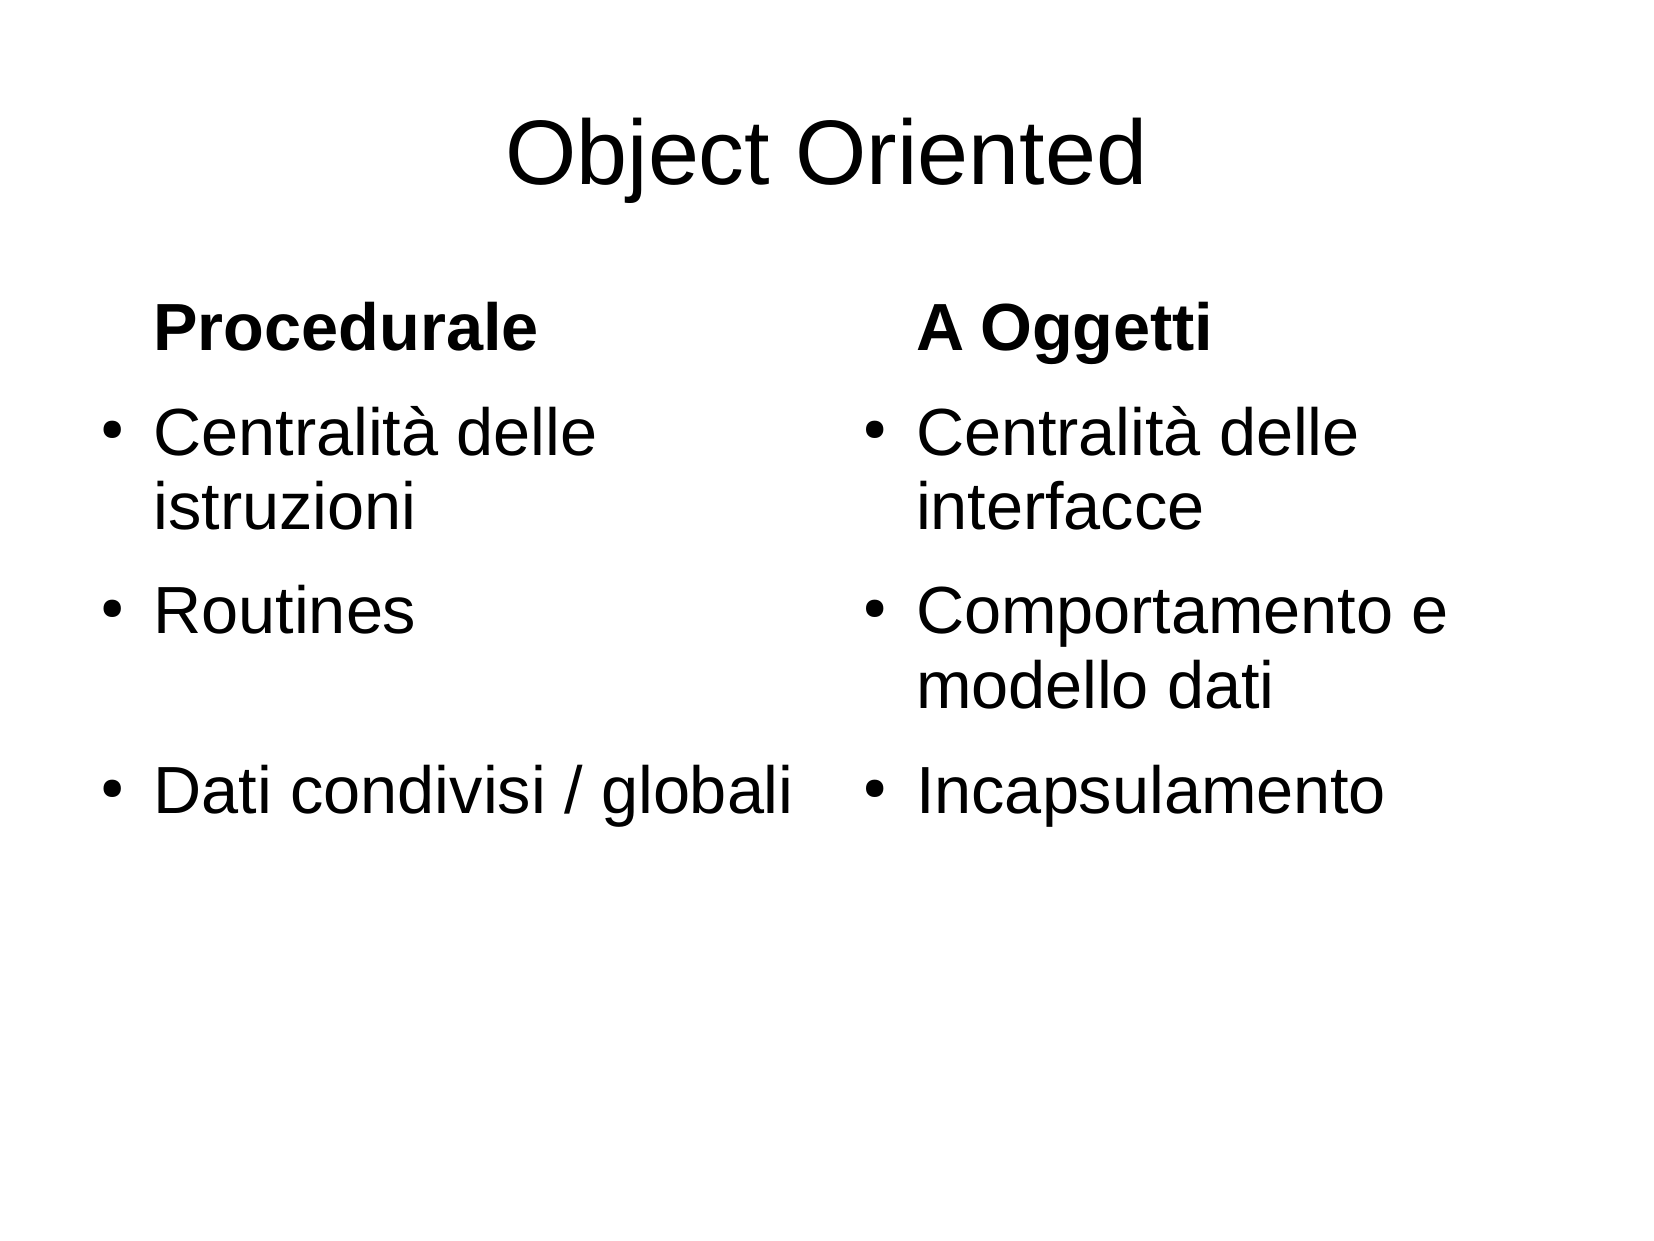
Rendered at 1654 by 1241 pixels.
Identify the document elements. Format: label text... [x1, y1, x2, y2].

list A Oggetti Centralità delle interfacce Comportamento e modello dati Incapsulamento [845, 290, 1572, 1010]
list Procedurale Centralità delle istruzioni Routines Dati condivisi / globali [82, 290, 809, 1010]
title Object Oriented [82, 49, 1571, 257]
